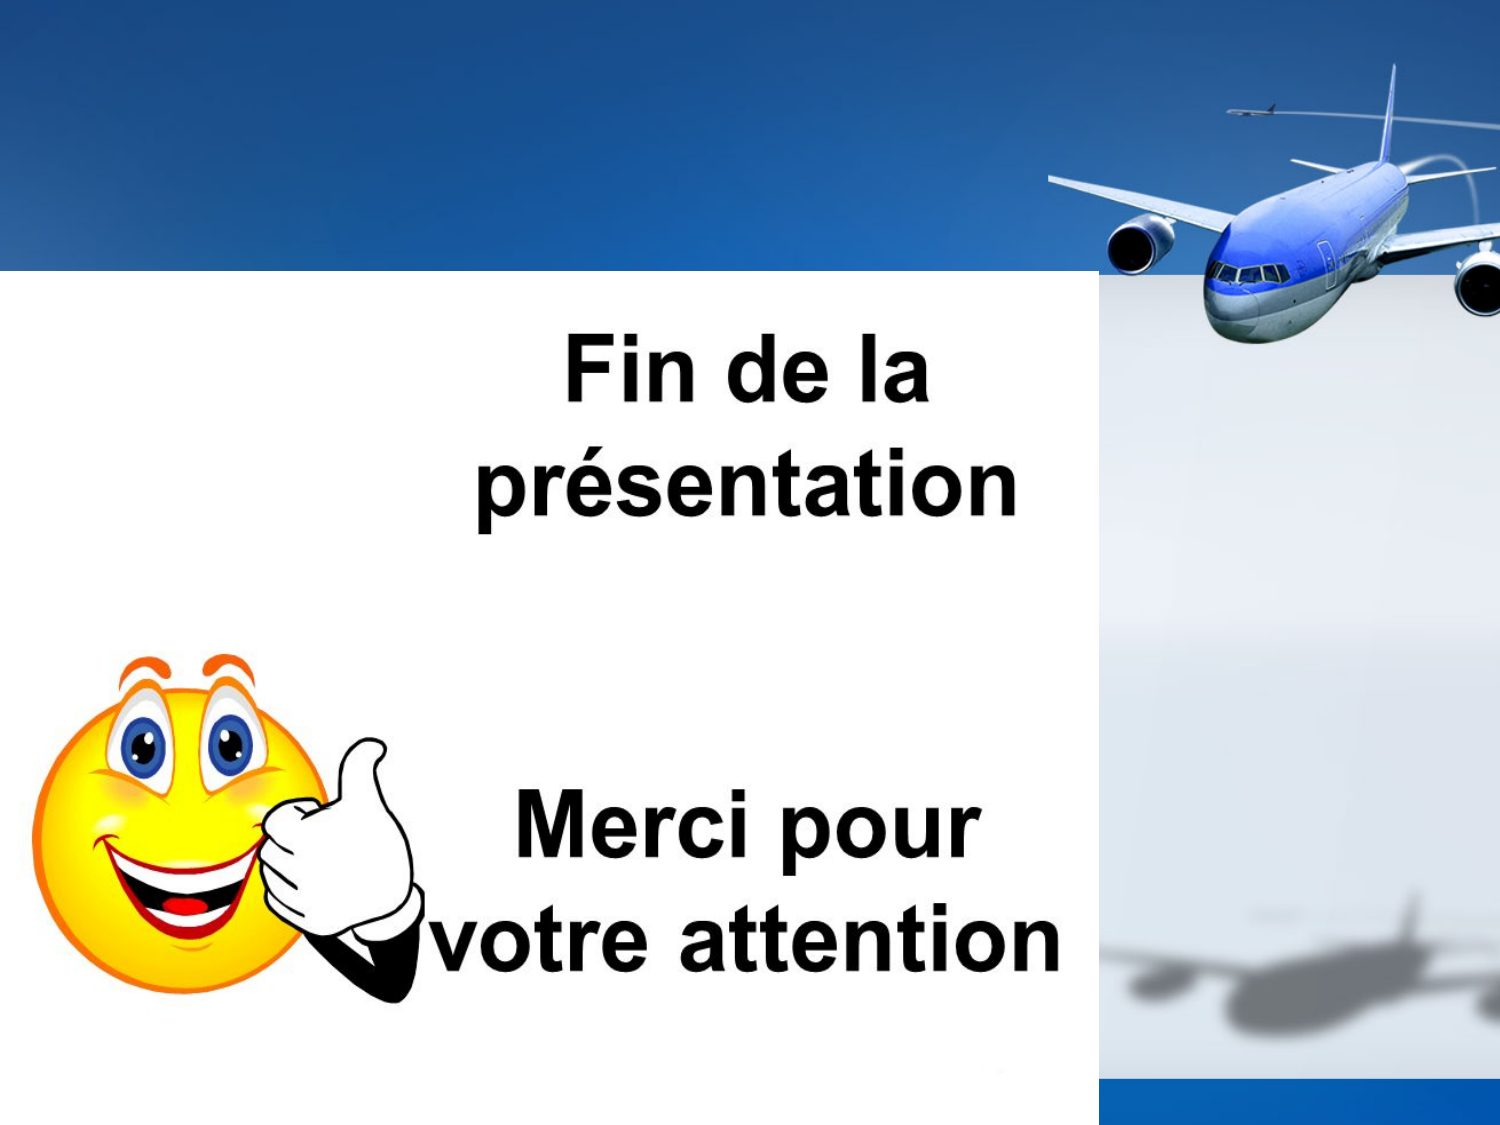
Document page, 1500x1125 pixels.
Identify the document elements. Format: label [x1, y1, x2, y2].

picture [0, 0, 1500, 1125]
title [75, 45, 1425, 233]
